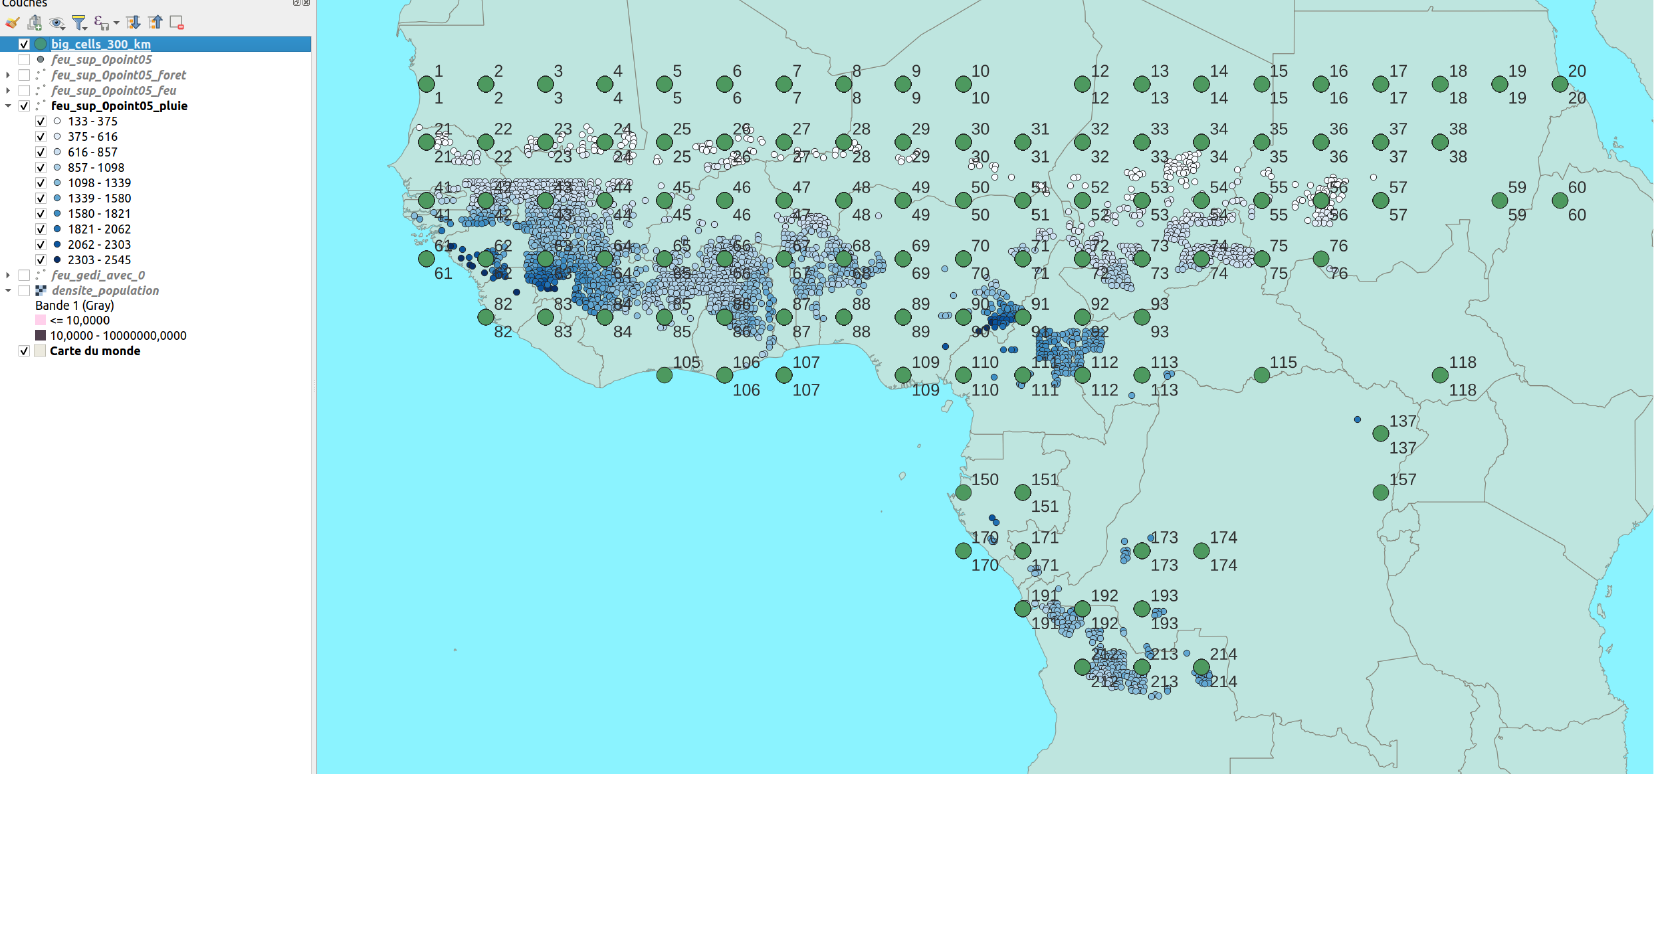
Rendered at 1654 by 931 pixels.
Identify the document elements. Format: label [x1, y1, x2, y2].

picture [0, 0, 1654, 774]
